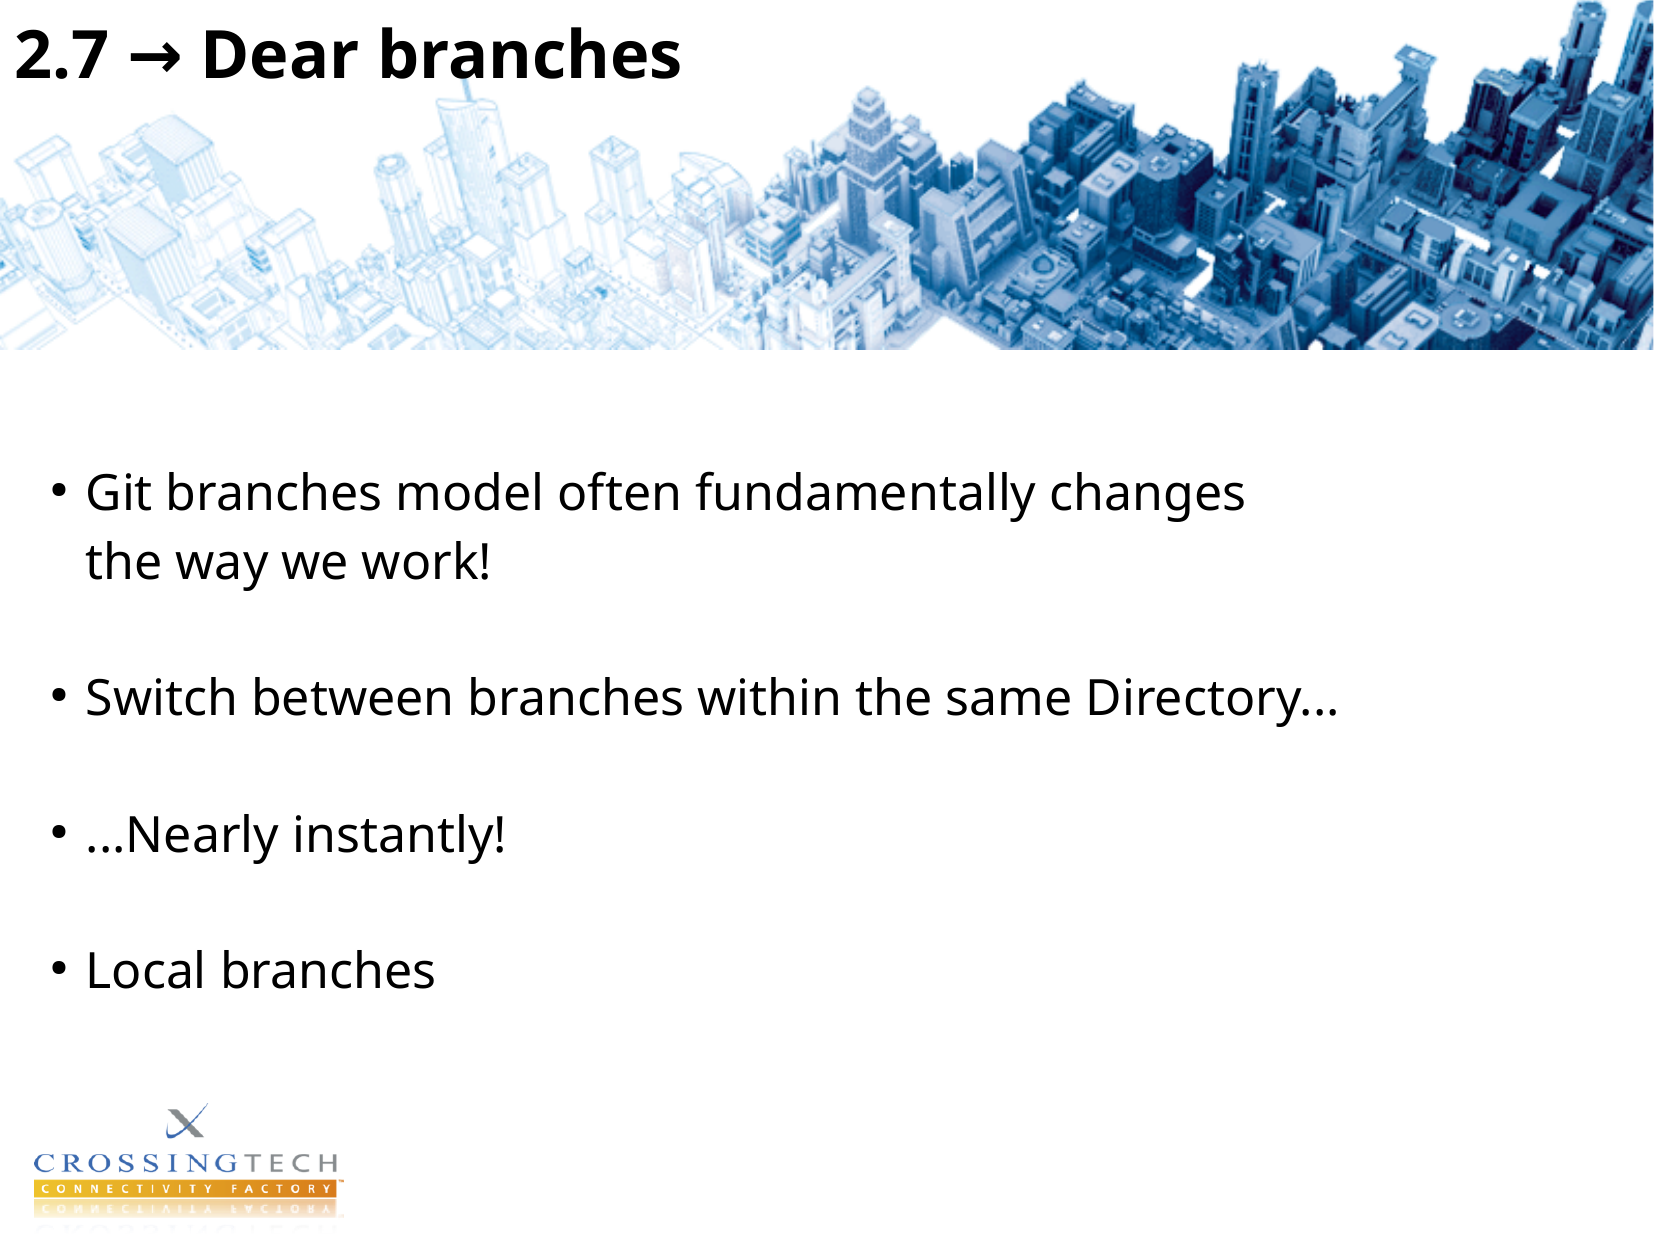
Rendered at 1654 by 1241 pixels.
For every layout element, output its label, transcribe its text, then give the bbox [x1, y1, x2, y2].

text_box Git branches model often fundamentally changes the way we work! Switch between branches within the same Directory... ...Nearly instantly! Local branches [0, 450, 1654, 931]
picture [34, 1103, 344, 1237]
text_box 2.7 → Dear branches [0, 0, 793, 93]
picture [0, 0, 1654, 350]
